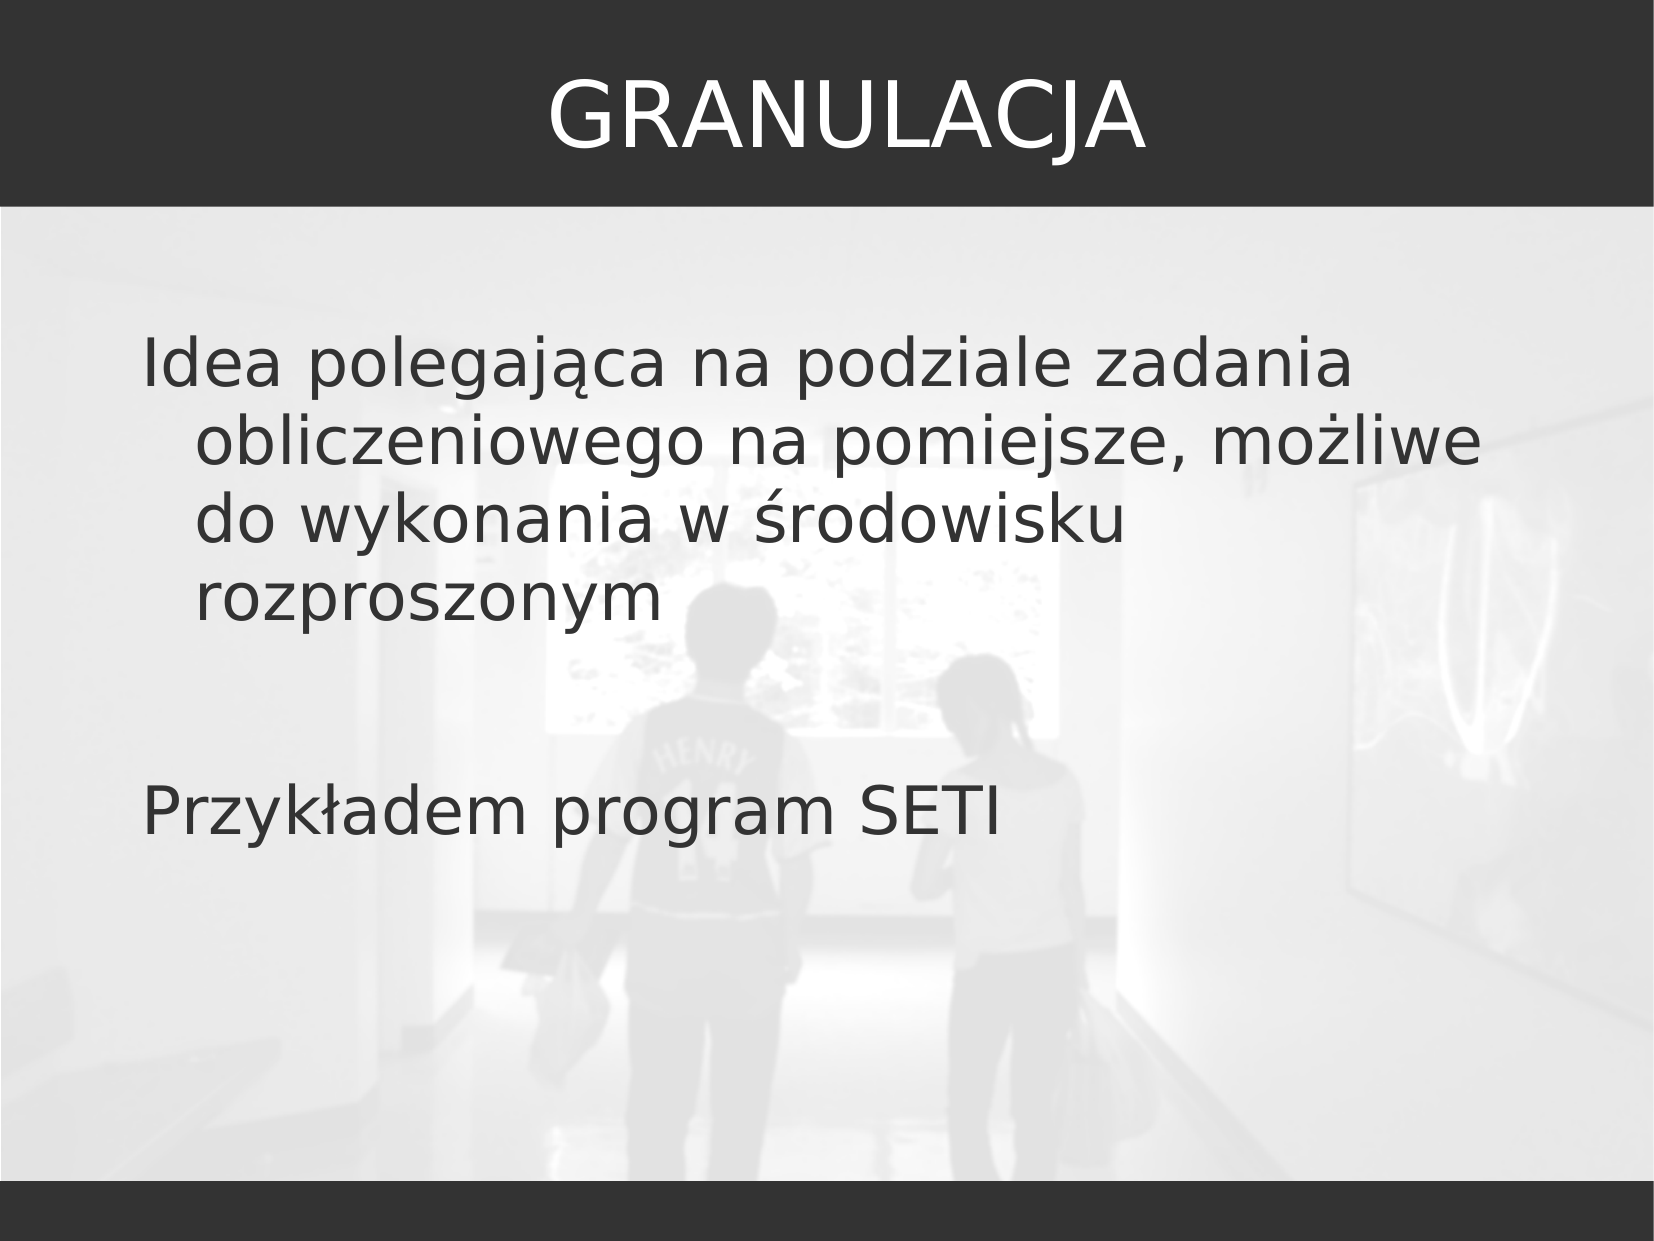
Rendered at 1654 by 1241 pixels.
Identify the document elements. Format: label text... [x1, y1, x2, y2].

title GRANULACJA [141, 55, 1554, 177]
list Idea polegająca na podziale zadania obliczeniowego na pomiejsze, możliwe do wykonania w środowisku rozproszonym Przykładem program SETI [123, 324, 1536, 1198]
